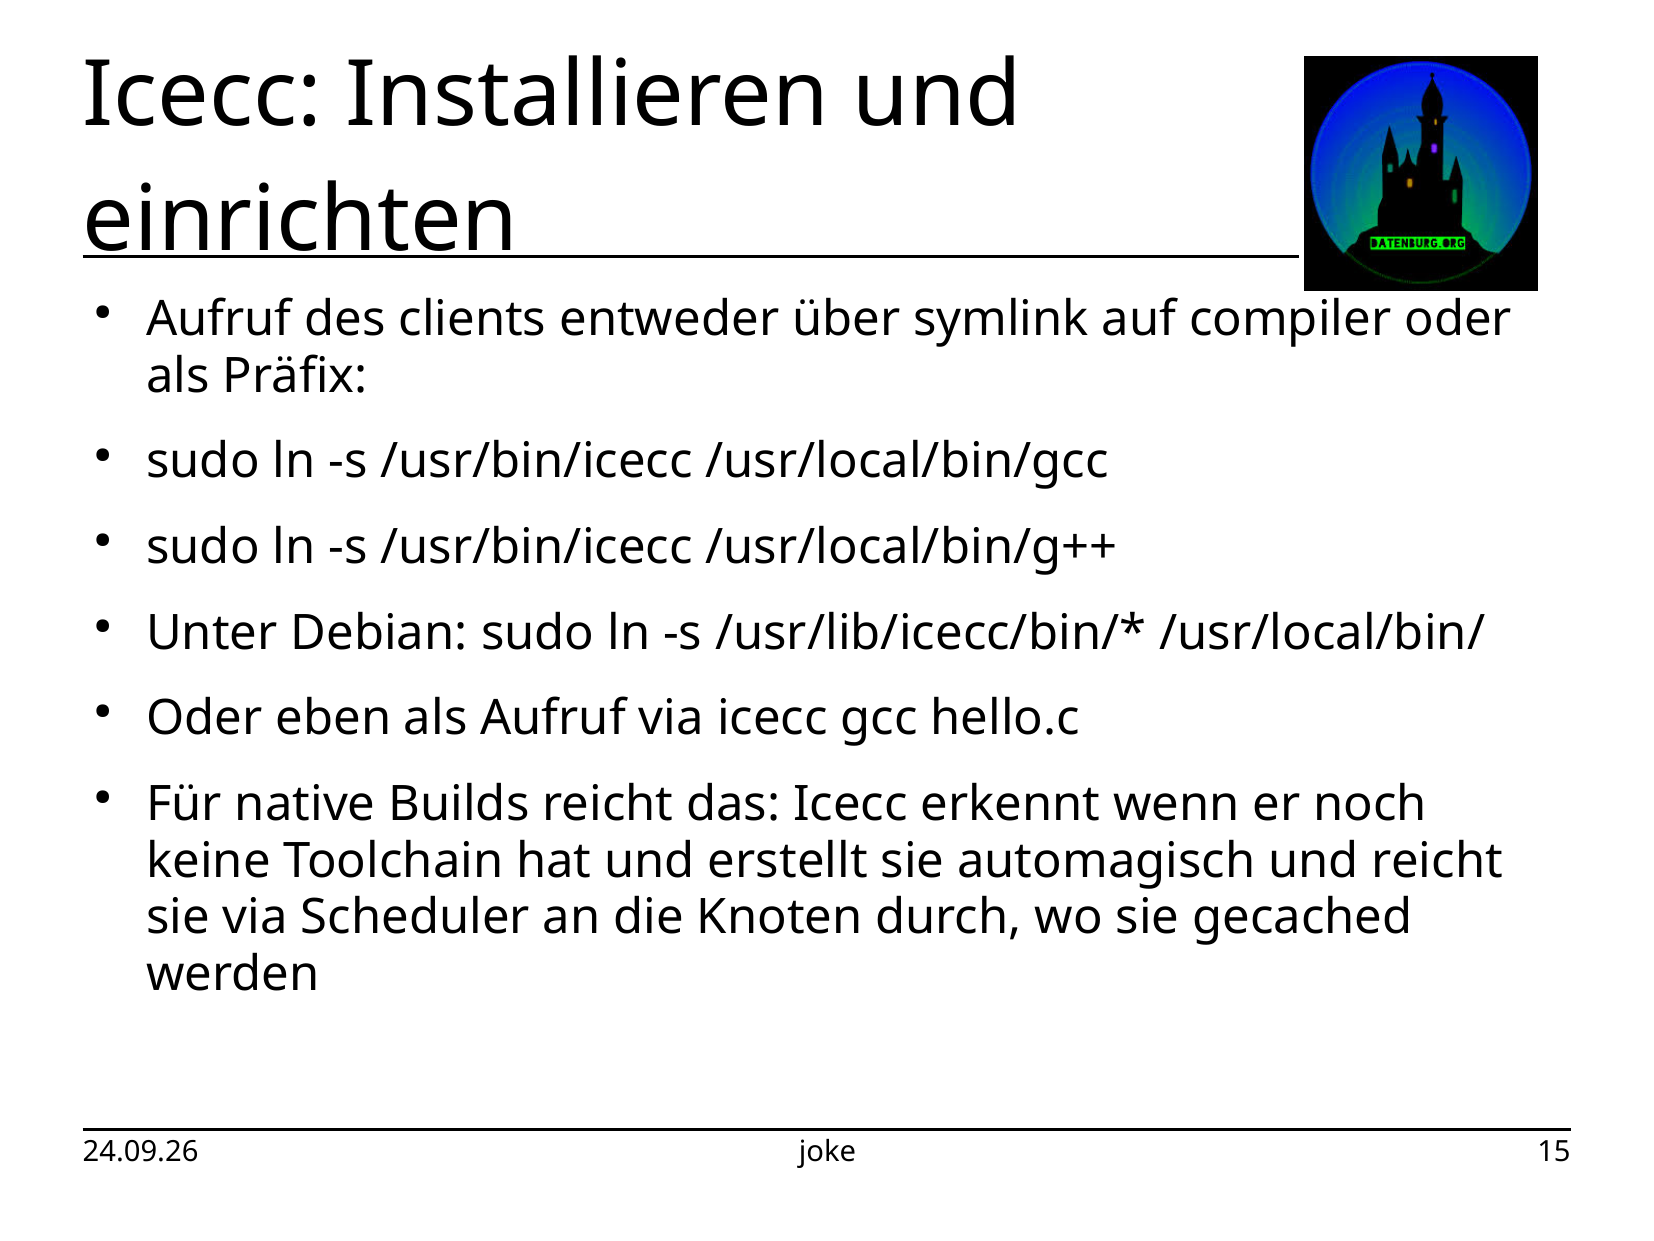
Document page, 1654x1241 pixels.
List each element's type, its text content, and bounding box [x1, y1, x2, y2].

title Icecc: Installieren und einrichten [82, 49, 1300, 257]
picture [1304, 56, 1538, 291]
list Aufruf des clients entweder über symlink auf compiler oder als Präfix: sudo ln -s /usr/bin/icecc /usr/local/bin/gcc sudo ln -s /usr/bin/icecc /usr/local/bin/g++ Unter Debian: sudo ln -s /usr/lib/icecc/bin/* /usr/local/bin/ Oder eben als Aufruf via icecc gcc hello.c Für native Builds reicht das: Icecc erkennt wenn er noch keine Toolchain hat und erstellt sie automagisch und reicht sie via Scheduler an die Knoten durch, wo sie gecached werden [76, 290, 1532, 1010]
